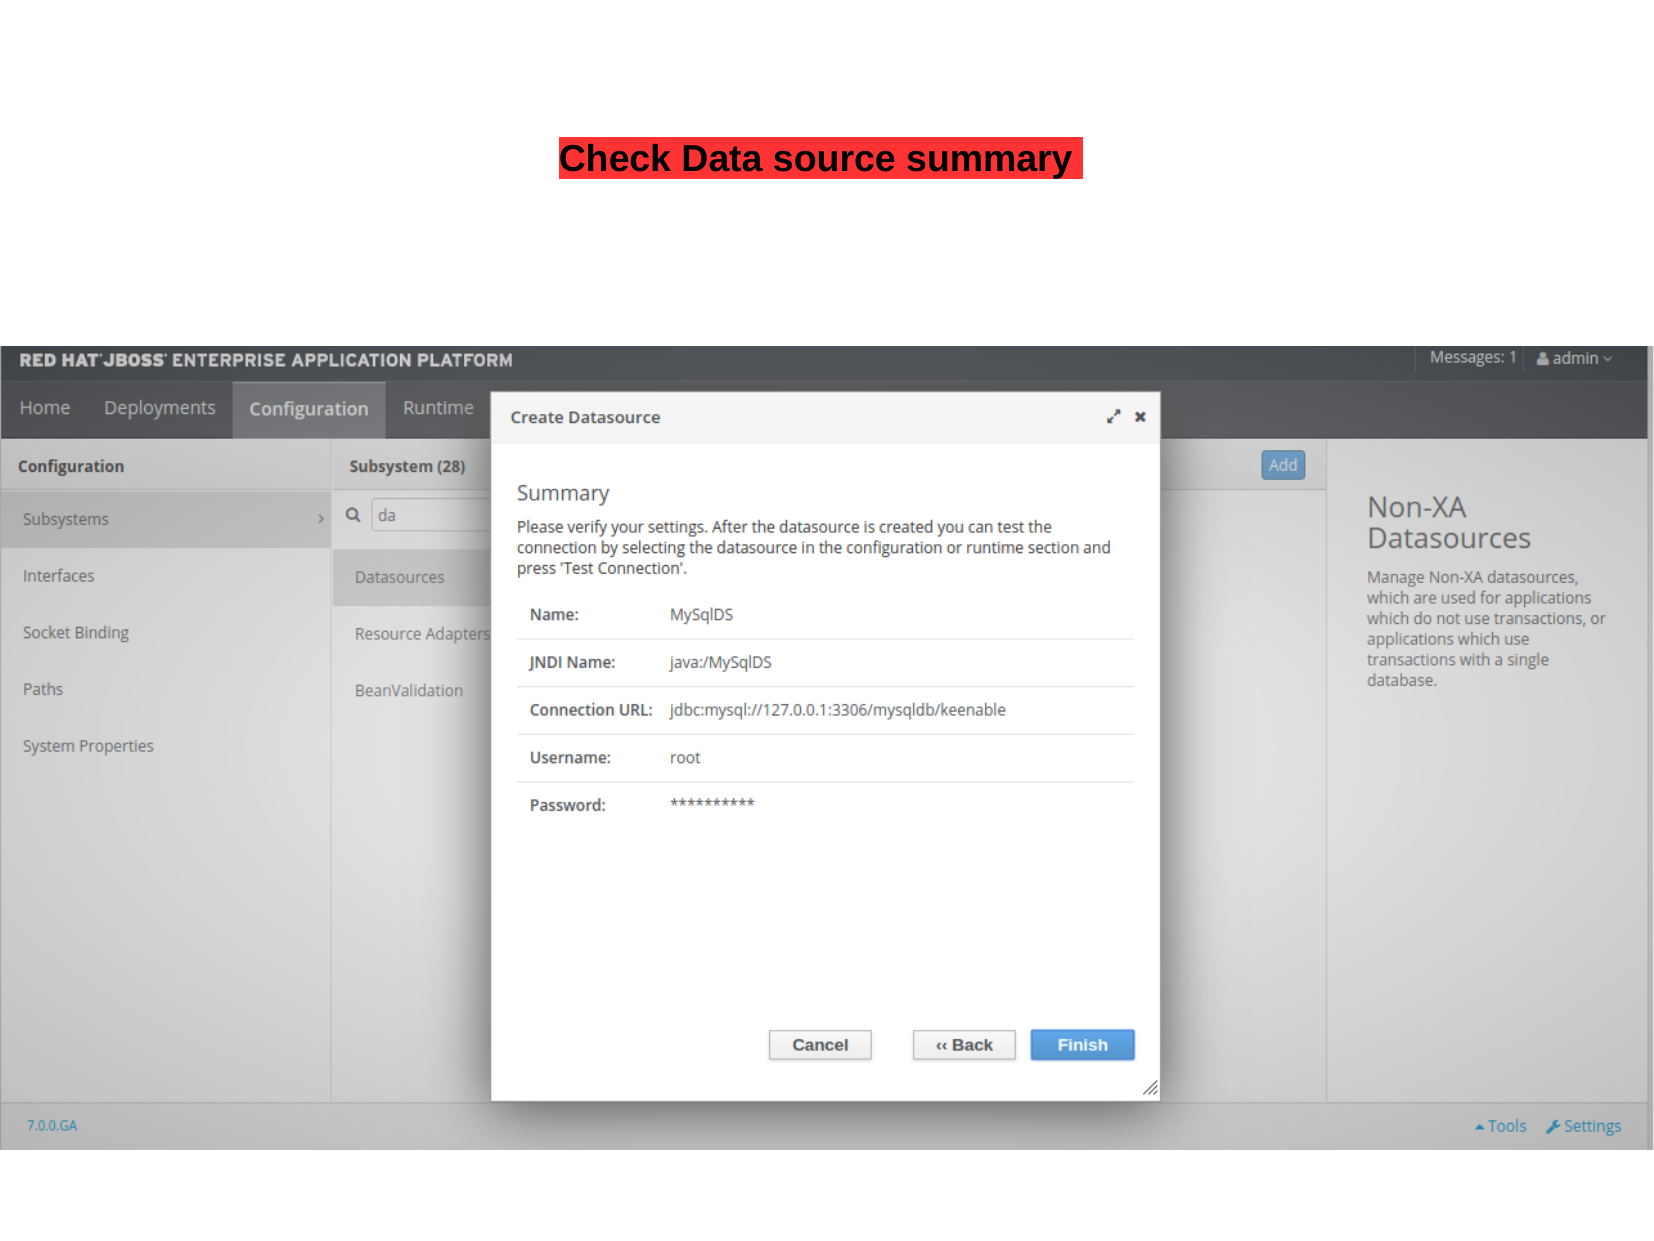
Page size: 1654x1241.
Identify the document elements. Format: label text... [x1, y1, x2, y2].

picture [0, 346, 1654, 1150]
text_box Check Data source summary [0, 129, 1642, 187]
